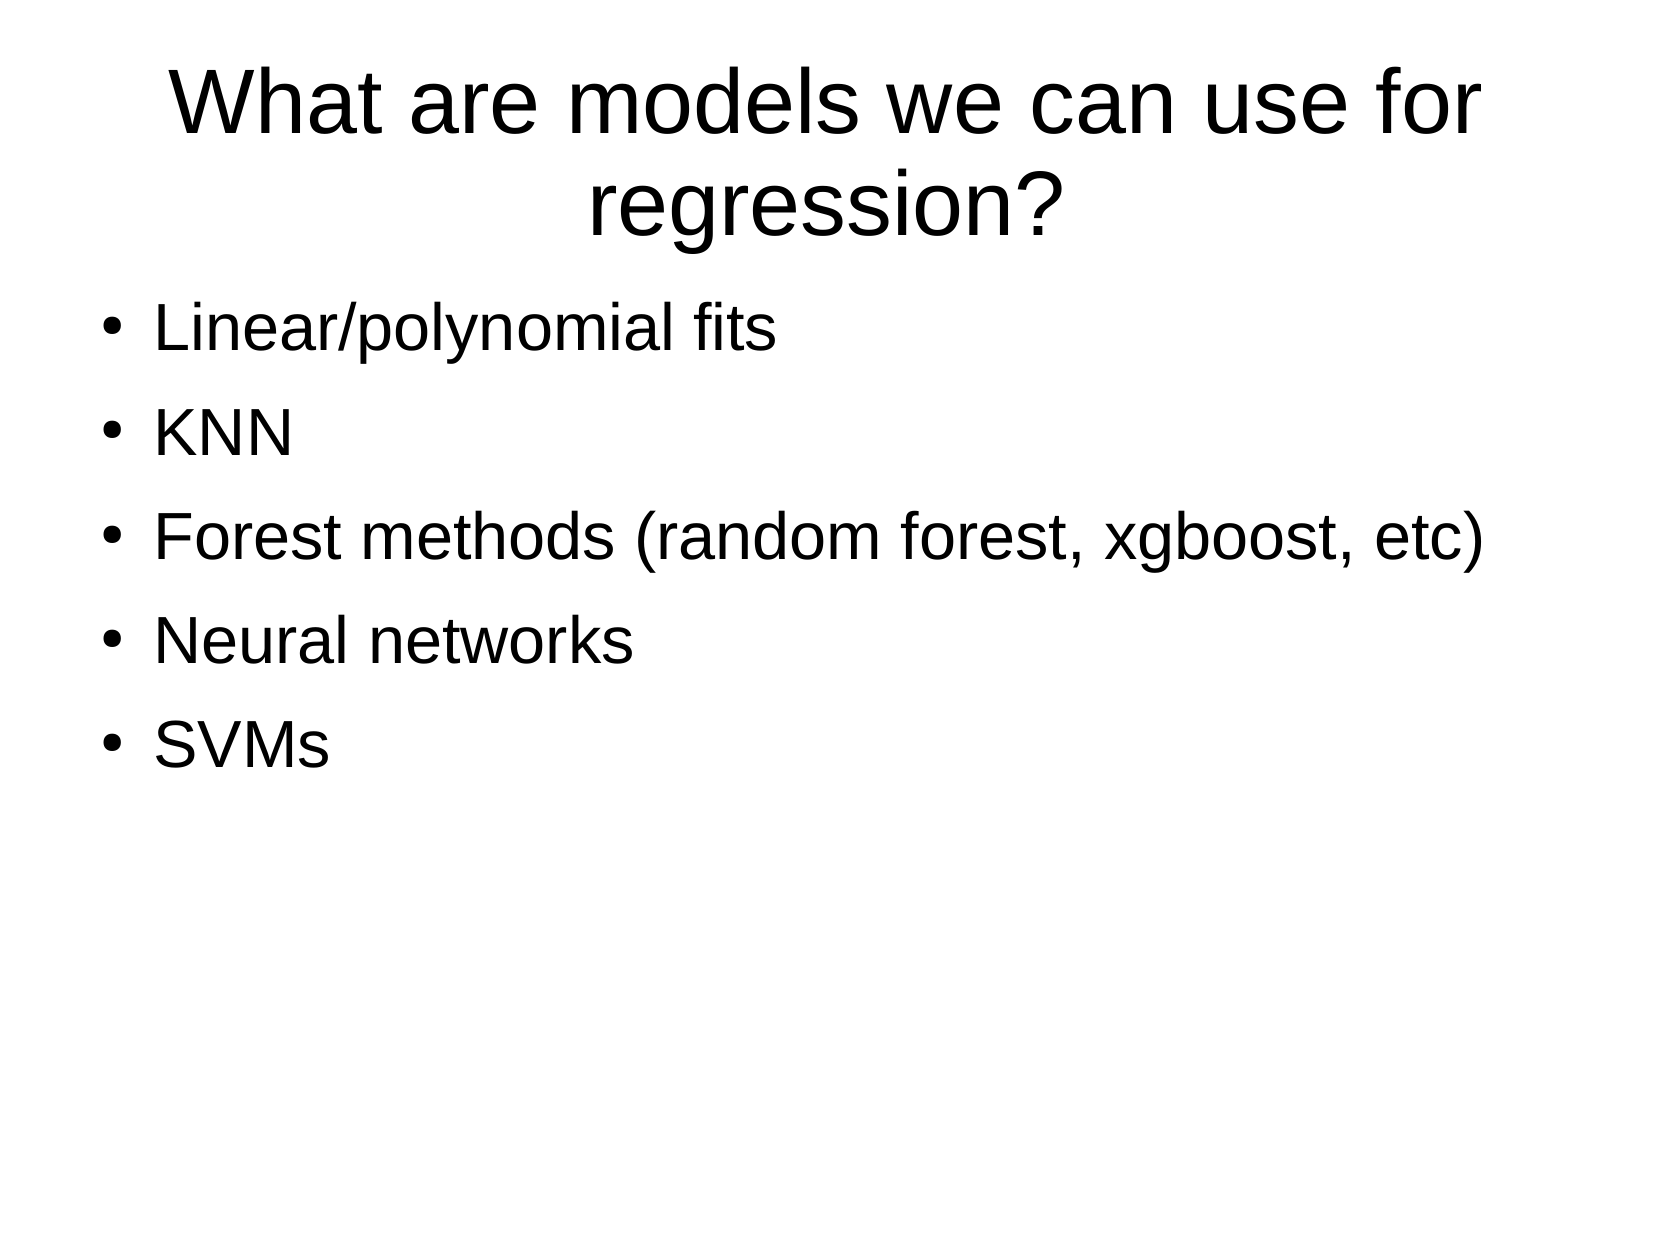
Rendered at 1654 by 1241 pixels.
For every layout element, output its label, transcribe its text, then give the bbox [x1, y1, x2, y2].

list Linear/polynomial fits KNN Forest methods (random forest, xgboost, etc) Neural networks SVMs [82, 290, 1571, 1010]
title What are models we can use for regression? [82, 49, 1571, 257]
